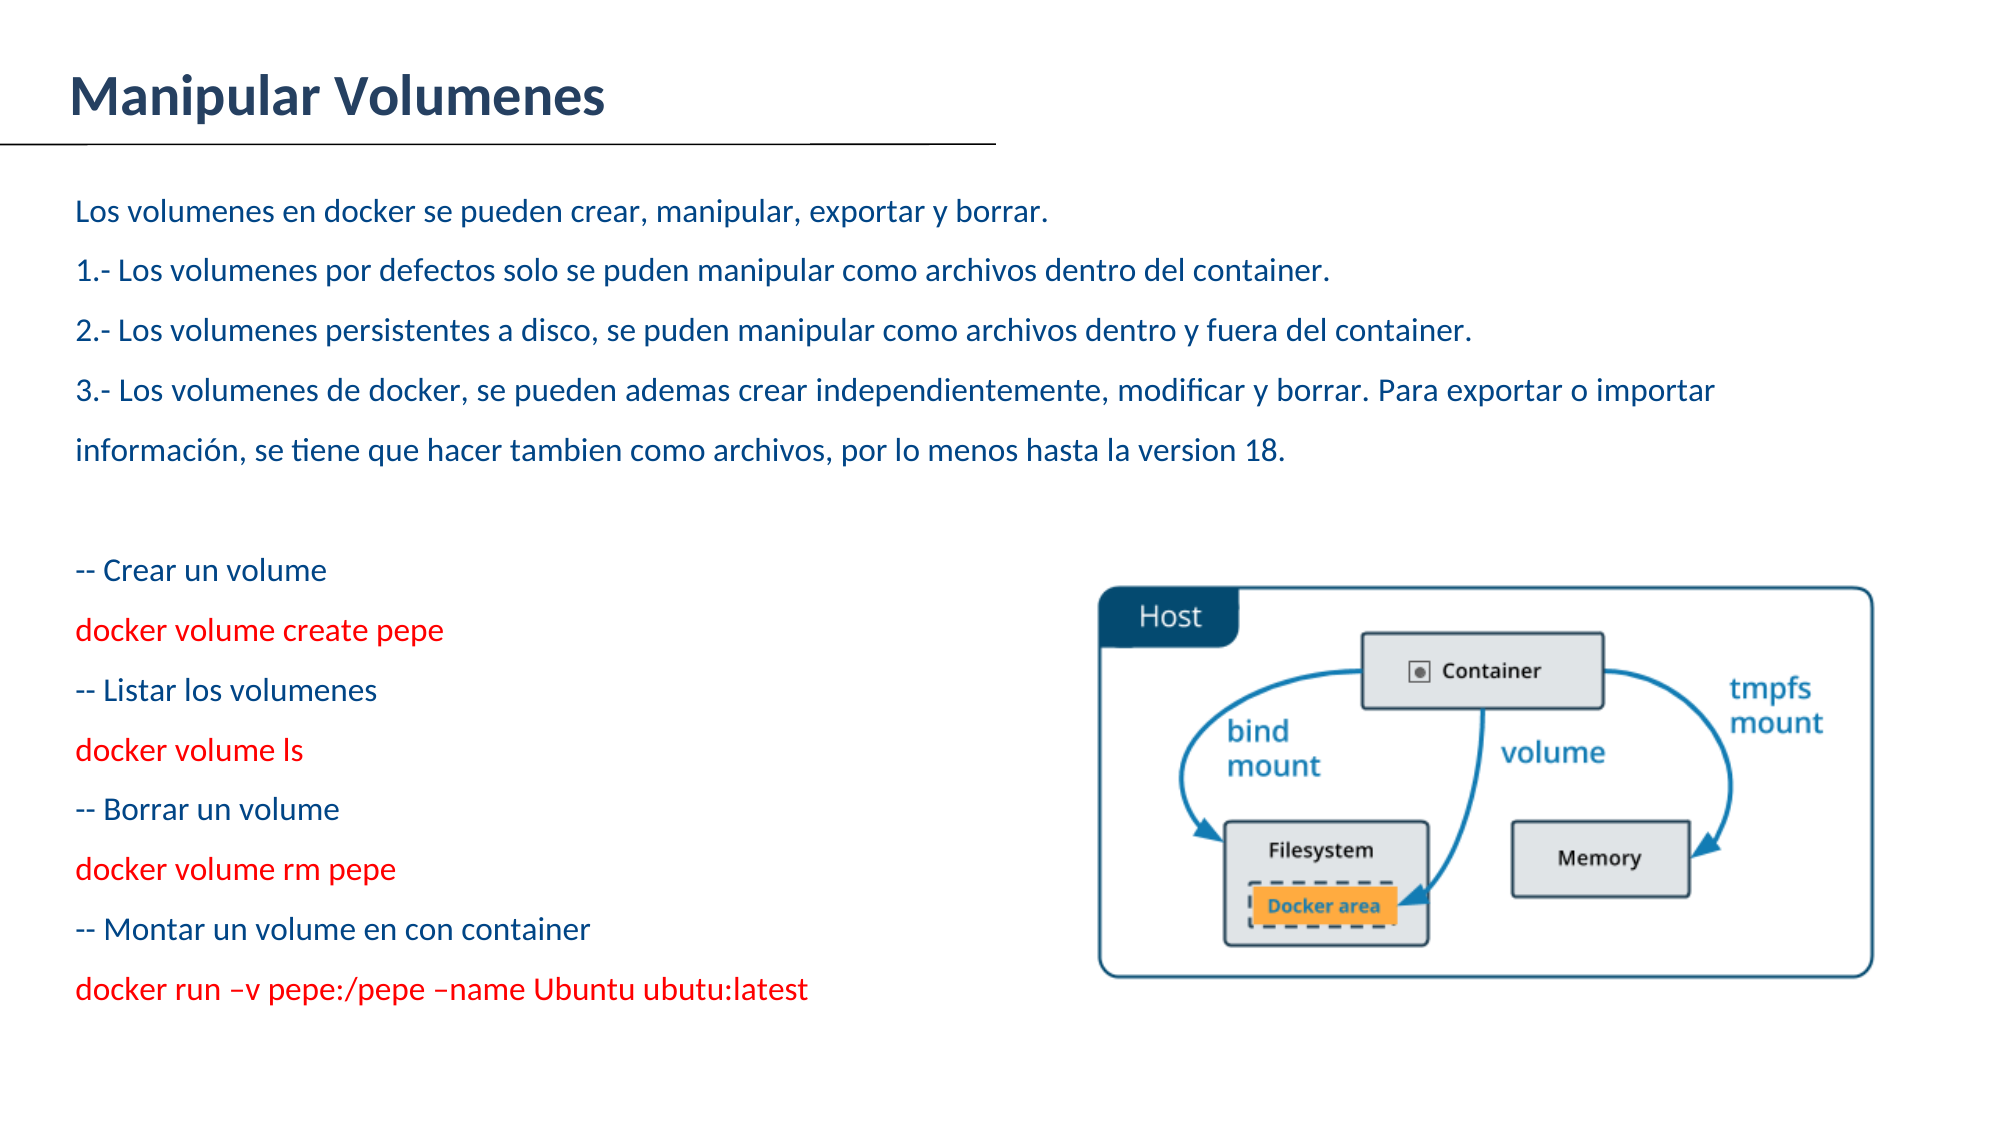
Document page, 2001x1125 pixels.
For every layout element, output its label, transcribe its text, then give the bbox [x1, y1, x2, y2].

picture [1093, 581, 1878, 981]
text_box Los volumenes en docker se pueden crear, manipular, exportar y borrar. 1.- Los volumenes por defectos solo se puden manipular como archivos dentro del container. 2.- Los volumenes persistentes a disco, se puden manipular como archivos dentro y fuera del container. 3.- Los volumenes de docker, se pueden ademas crear independientemente, modificar y borrar. Para exportar o importar información, se tiene que hacer tambien como archivos, por lo menos hasta la version 18. -- Crear un volume docker volume create pepe -- Listar los volumenes docker volume ls -- Borrar un volume docker volume rm pepe -- Montar un volume en con container docker run –v pepe:/pepe –name Ubuntu ubutu:latest [60, 161, 1833, 1075]
text_box Manipular Volumenes [54, 49, 1060, 136]
